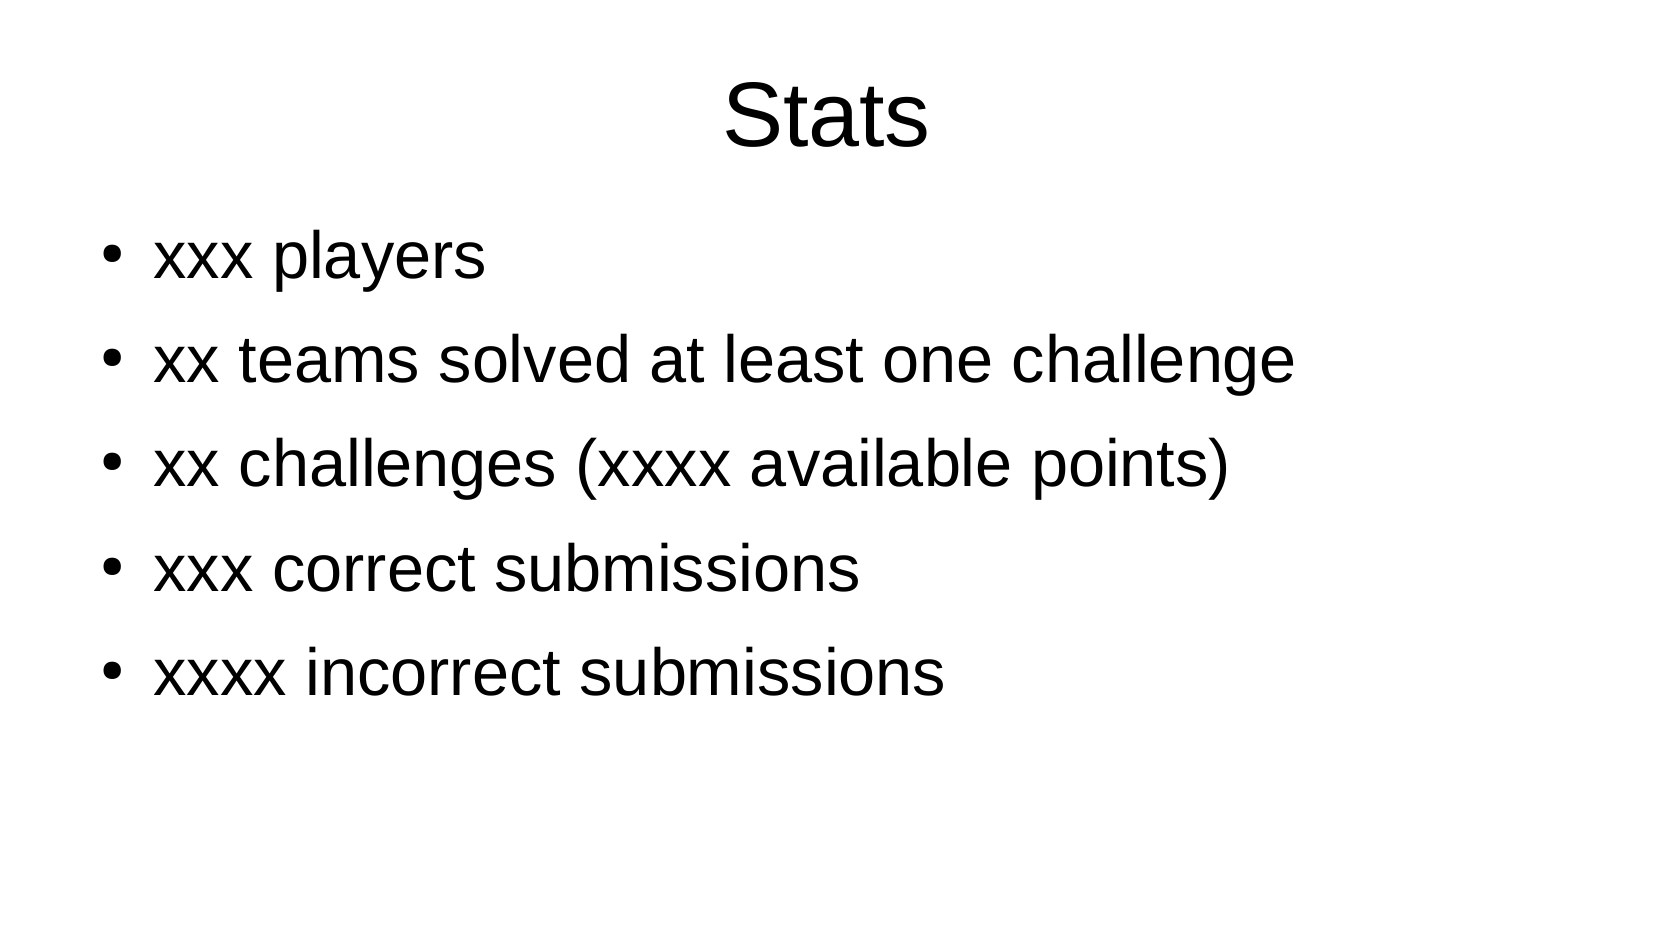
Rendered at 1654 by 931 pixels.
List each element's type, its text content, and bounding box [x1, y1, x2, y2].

list xxx players xx teams solved at least one challenge xx challenges (xxxx available points) xxx correct submissions xxxx incorrect submissions [82, 217, 1571, 758]
title Stats [82, 37, 1571, 193]
